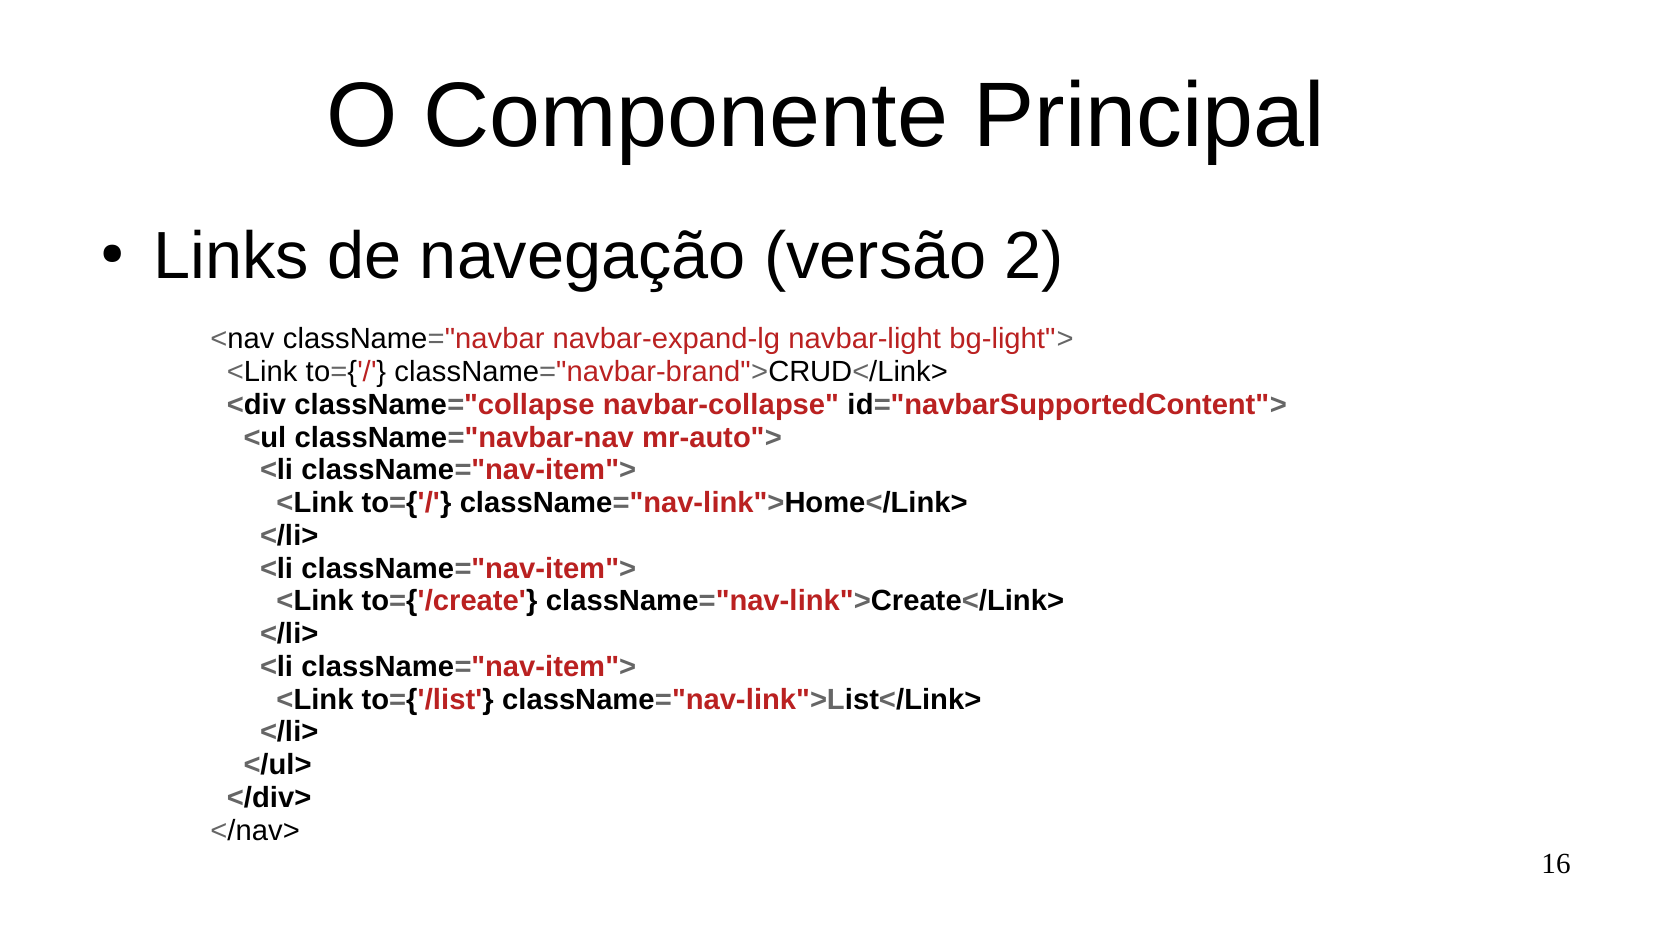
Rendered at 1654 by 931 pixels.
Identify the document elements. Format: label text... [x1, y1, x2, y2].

list Links de navegação (versão 2) [82, 217, 1571, 758]
text_box <nav className="navbar navbar-expand-lg navbar-light bg-light"> <Link to={'/'} className="navbar-brand">CRUD</Link> <div className="collapse navbar-collapse" id="navbarSupportedContent"> <ul className="navbar-nav mr-auto"> <li className="nav-item"> <Link to={'/'} className="nav-link">Home</Link> </li> <li className="nav-item"> <Link to={'/create'} className="nav-link">Create</Link> </li> <li className="nav-item"> <Link to={'/list'} className="nav-link">List</Link> </li> </ul> </div> </nav> [113, 314, 1337, 854]
title O Componente Principal [82, 37, 1571, 193]
